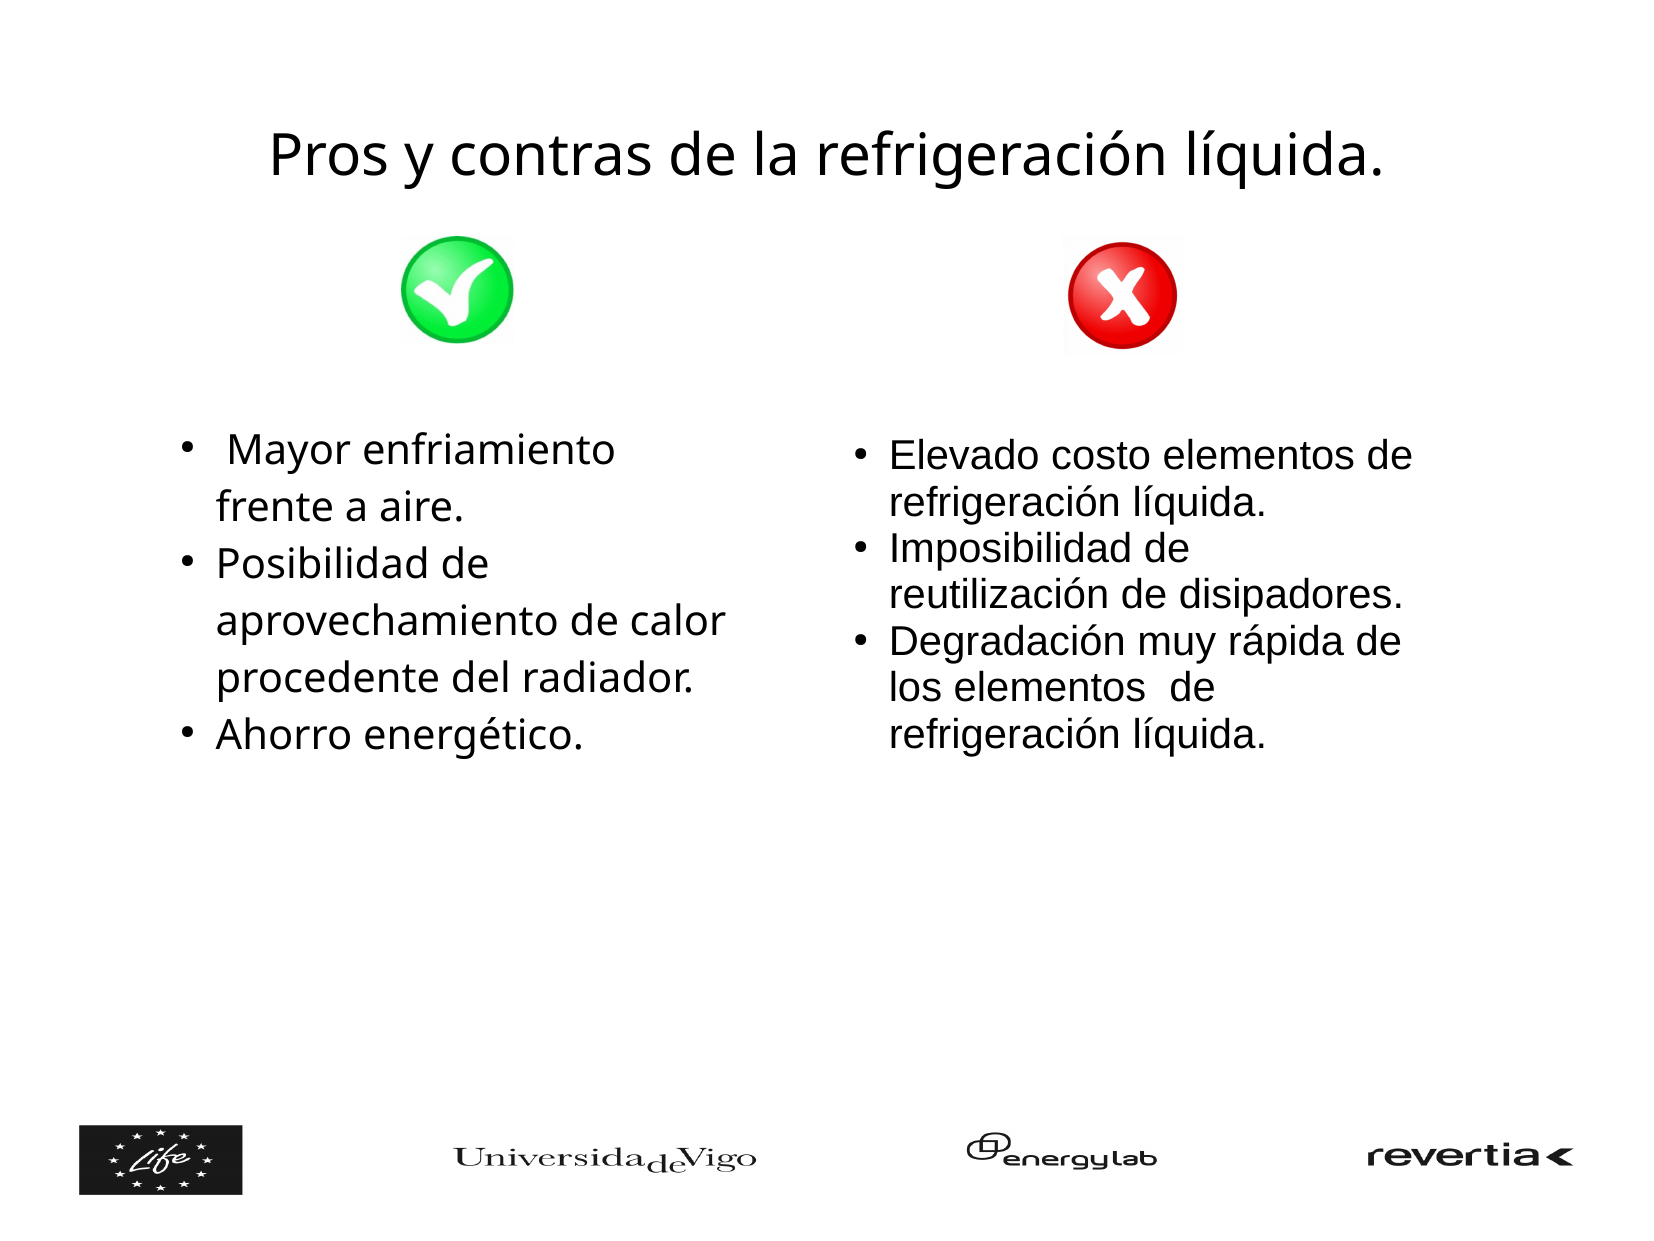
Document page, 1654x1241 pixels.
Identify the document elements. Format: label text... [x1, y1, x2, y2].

picture [0, 1009, 1654, 1241]
text_box Mayor enfriamiento frente a aire. Posibilidad de aprovechamiento de calor procedente del radiador. Ahorro energético. [165, 366, 756, 1040]
picture [401, 236, 514, 344]
picture [1062, 236, 1183, 355]
title Pros y contras de la refrigeración líquida. [82, 49, 1571, 257]
text_box Elevado costo elementos de refrigeración líquida. Imposibilidad de reutilización de disipadores. Degradación muy rápida de los elementos de refrigeración líquida. [838, 377, 1430, 1052]
